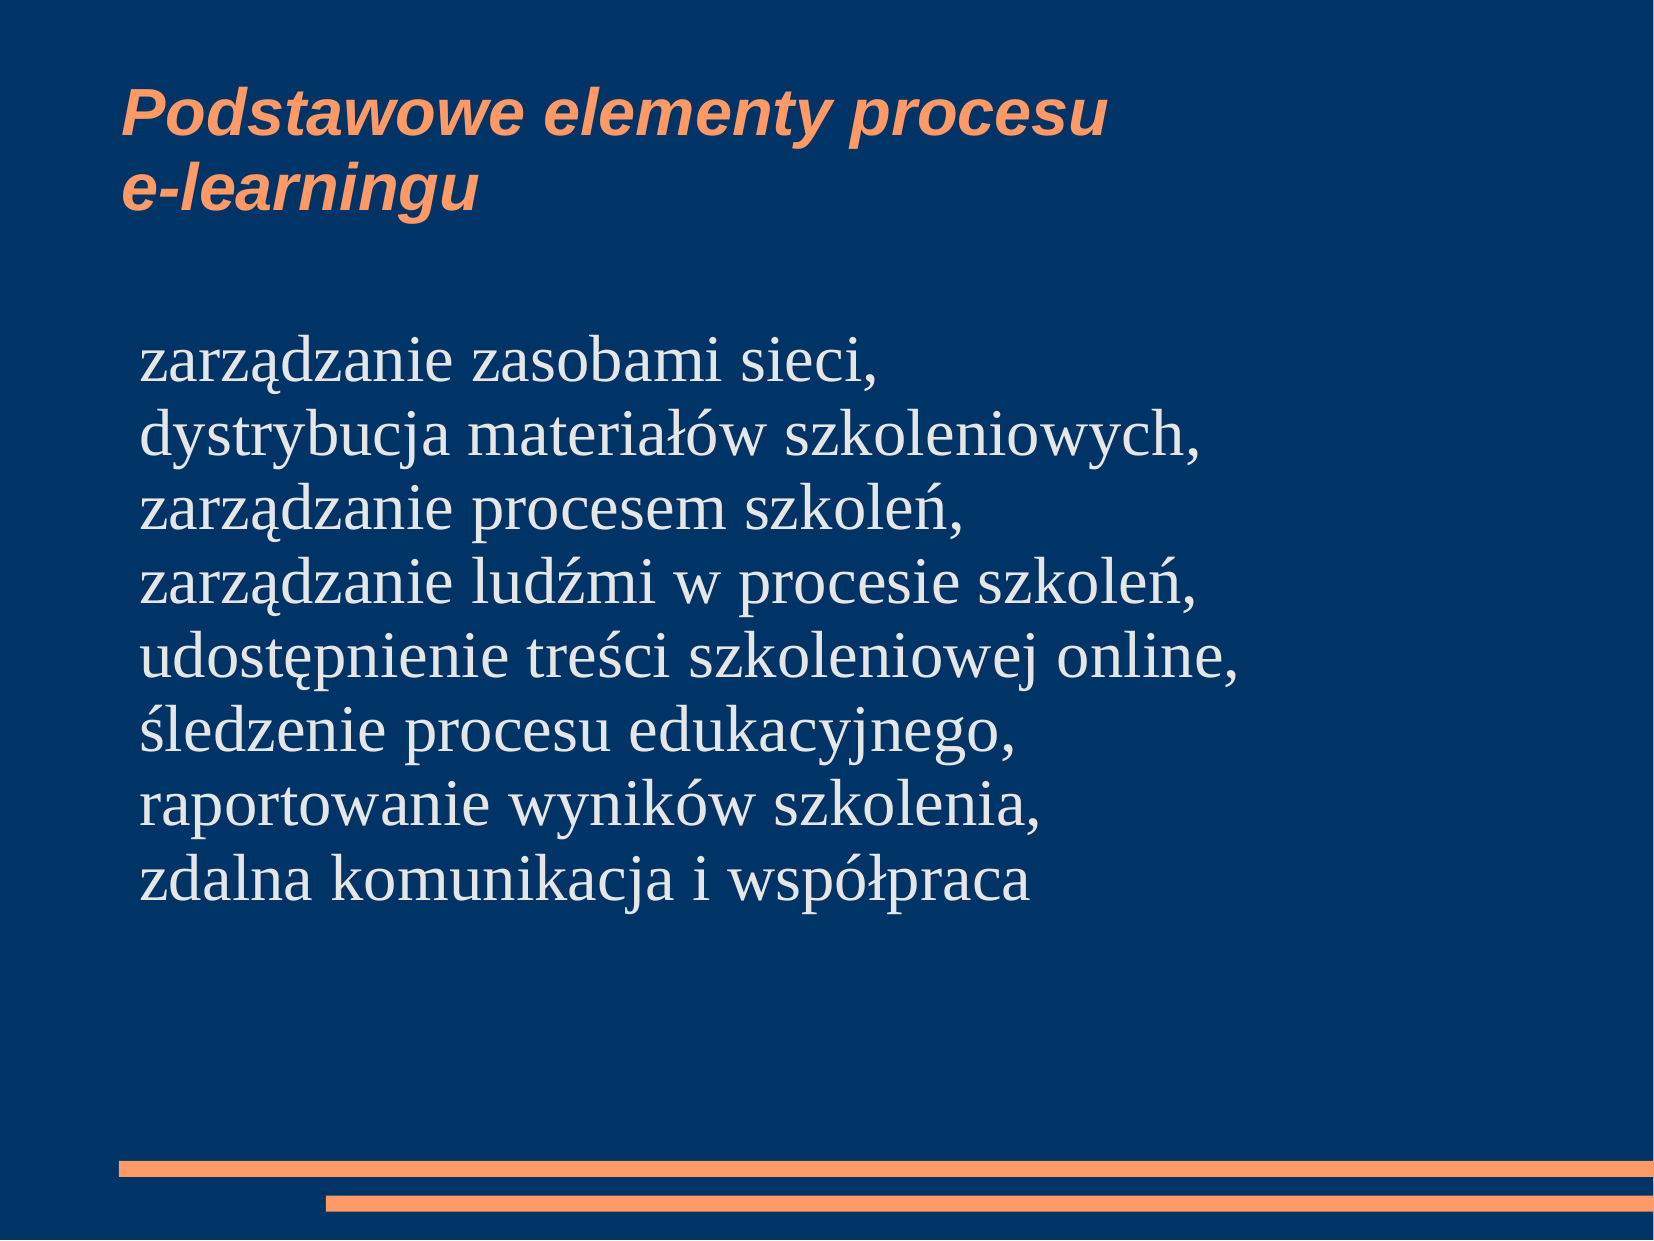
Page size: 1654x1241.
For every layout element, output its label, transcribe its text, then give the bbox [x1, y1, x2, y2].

title Podstawowe elementy procesu e-learningu [121, 46, 1534, 254]
list zarządzanie zasobami sieci, dystrybucja materiałów szkoleniowych, zarządzanie procesem szkoleń, zarządzanie ludźmi w procesie szkoleń, udostępnienie treści szkoleniowej online, śledzenie procesu edukacyjnego, raportowanie wyników szkolenia, zdalna komunikacja i współpraca [121, 322, 1561, 1133]
